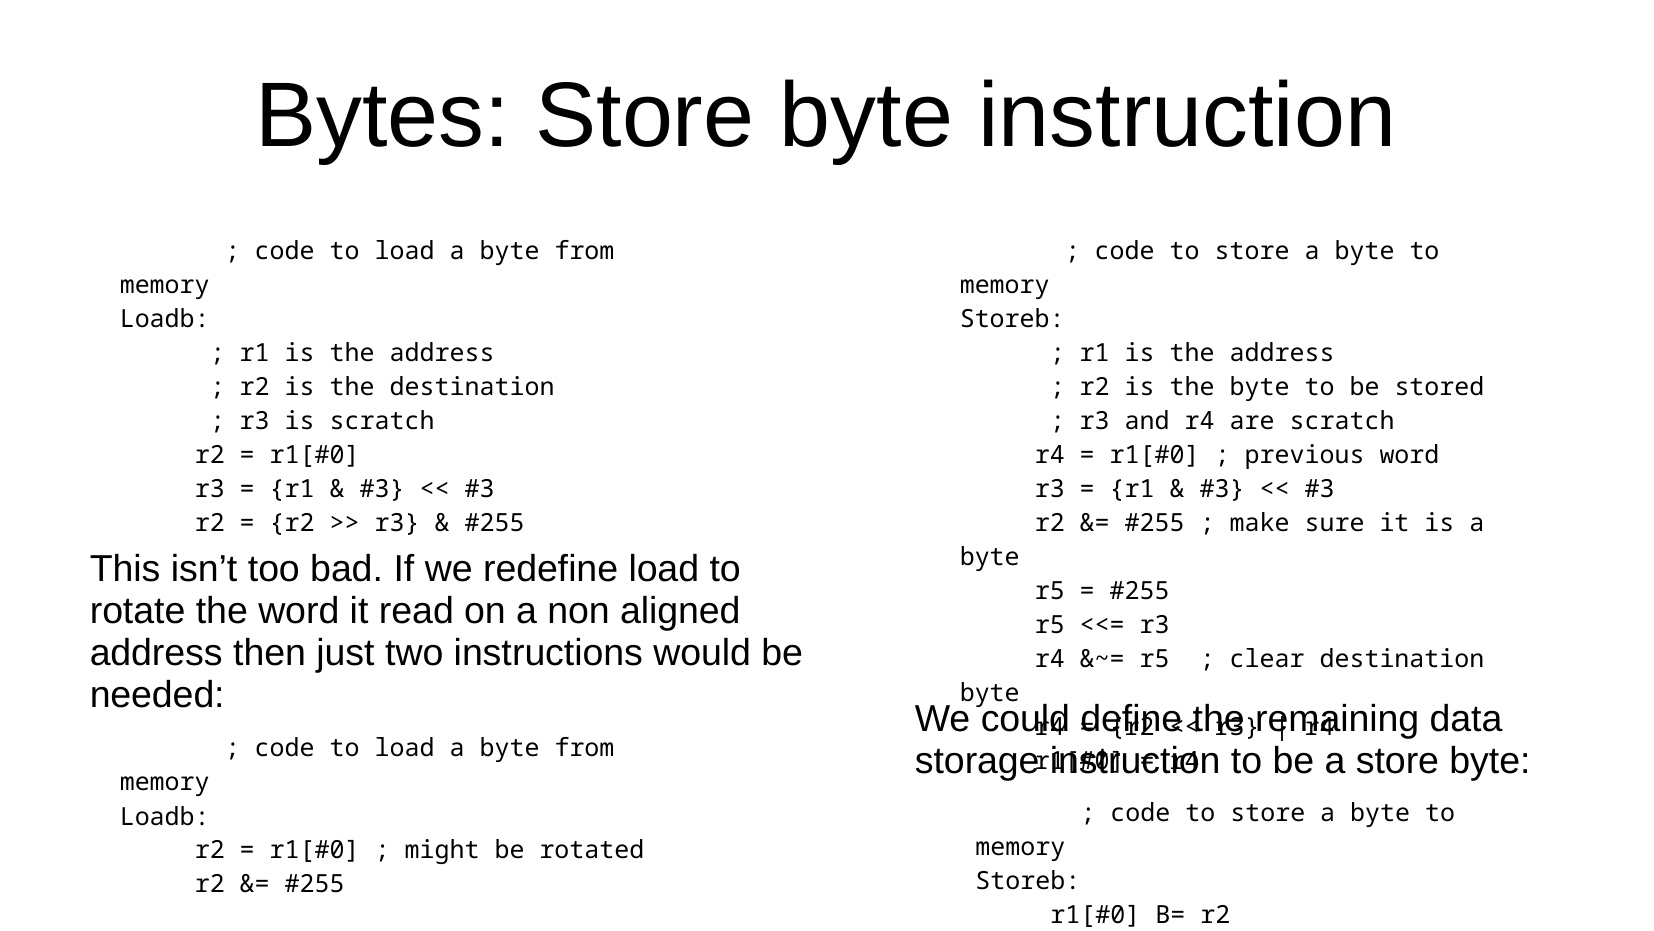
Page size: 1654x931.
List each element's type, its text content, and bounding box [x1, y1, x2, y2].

text_box ; code to store a byte to memory Storeb: r1[#0] B= r2 [960, 787, 1561, 903]
text_box ; code to load a byte from memory Loadb: ; r1 is the address ; r2 is the destination ; r3 is scratch r2 = r1[#0] r3 = {r1 & #3} << #3 r2 = {r2 >> r3} & #255 [105, 225, 706, 506]
text_box ; code to load a byte from memory Loadb: r2 = r1[#0] ; might be rotated r2 &= #255 [105, 722, 706, 871]
text_box We could define the remaining data storage instruction to be a store byte: [900, 690, 1591, 789]
text_box This isn’t too bad. If we redefine load to rotate the word it read on a non aligned address then just two instructions would be needed: [75, 540, 841, 723]
text_box ; code to store a byte to memory Storeb: ; r1 is the address ; r2 is the byte to be stored ; r3 and r4 are scratch r4 = r1[#0] ; previous word r3 = {r1 & #3} << #3 r2 &= #255 ; make sure it is a byte r5 = #255 r5 <<= r3 r4 &~= r5 ; clear destination byte r4 = {r2 << r3} | r4 r1[#0] = r4 [945, 225, 1546, 673]
title Bytes: Store byte instruction [82, 37, 1571, 193]
